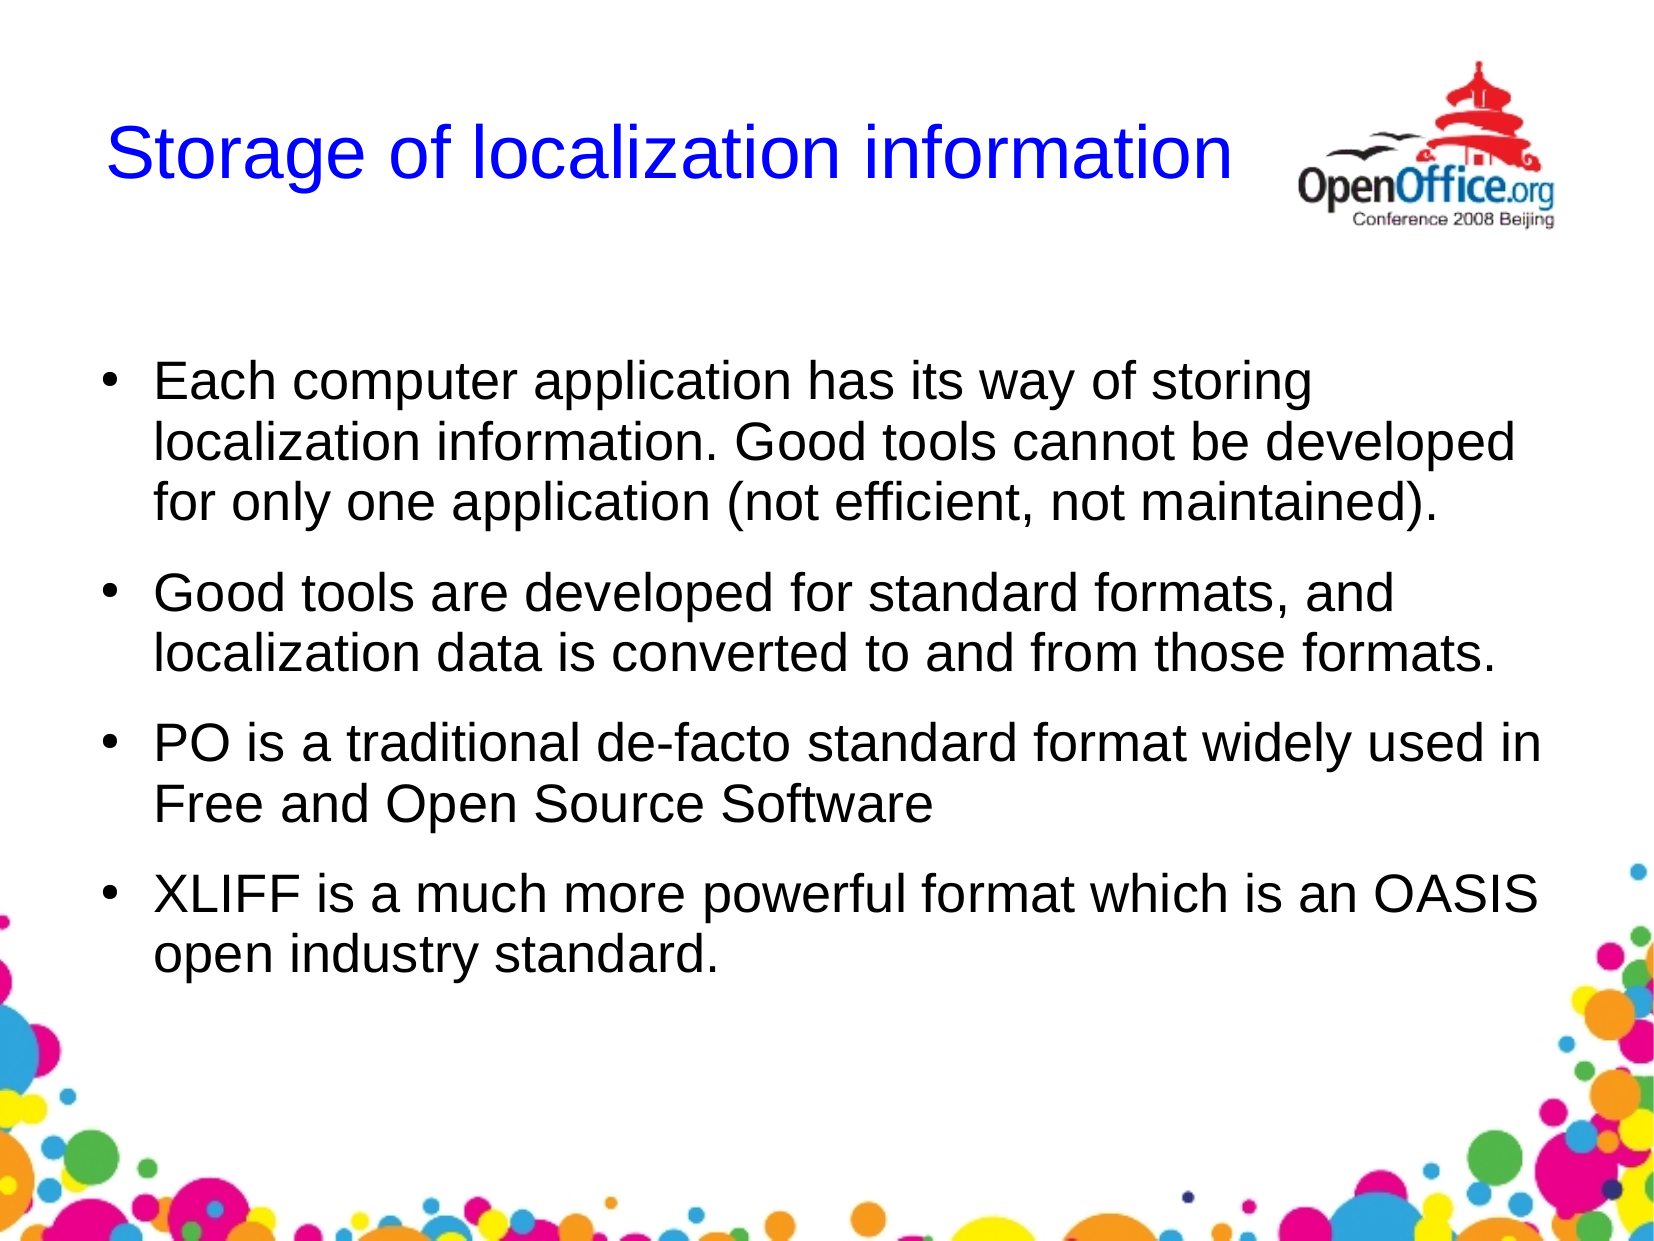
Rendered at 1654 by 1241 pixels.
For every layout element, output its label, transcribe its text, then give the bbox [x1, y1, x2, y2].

title Storage of localization information [82, 49, 1258, 257]
list Each computer application has its way of storing localization information. Good tools cannot be developed for only one application (not efficient, not maintained). Good tools are developed for standard formats, and localization data is converted to and from those formats. PO is a traditional de-facto standard format widely used in Free and Open Source Software XLIFF is a much more powerful format which is an OASIS open industry standard. [82, 350, 1571, 1094]
picture [1285, 51, 1569, 250]
picture [0, 810, 1654, 1241]
